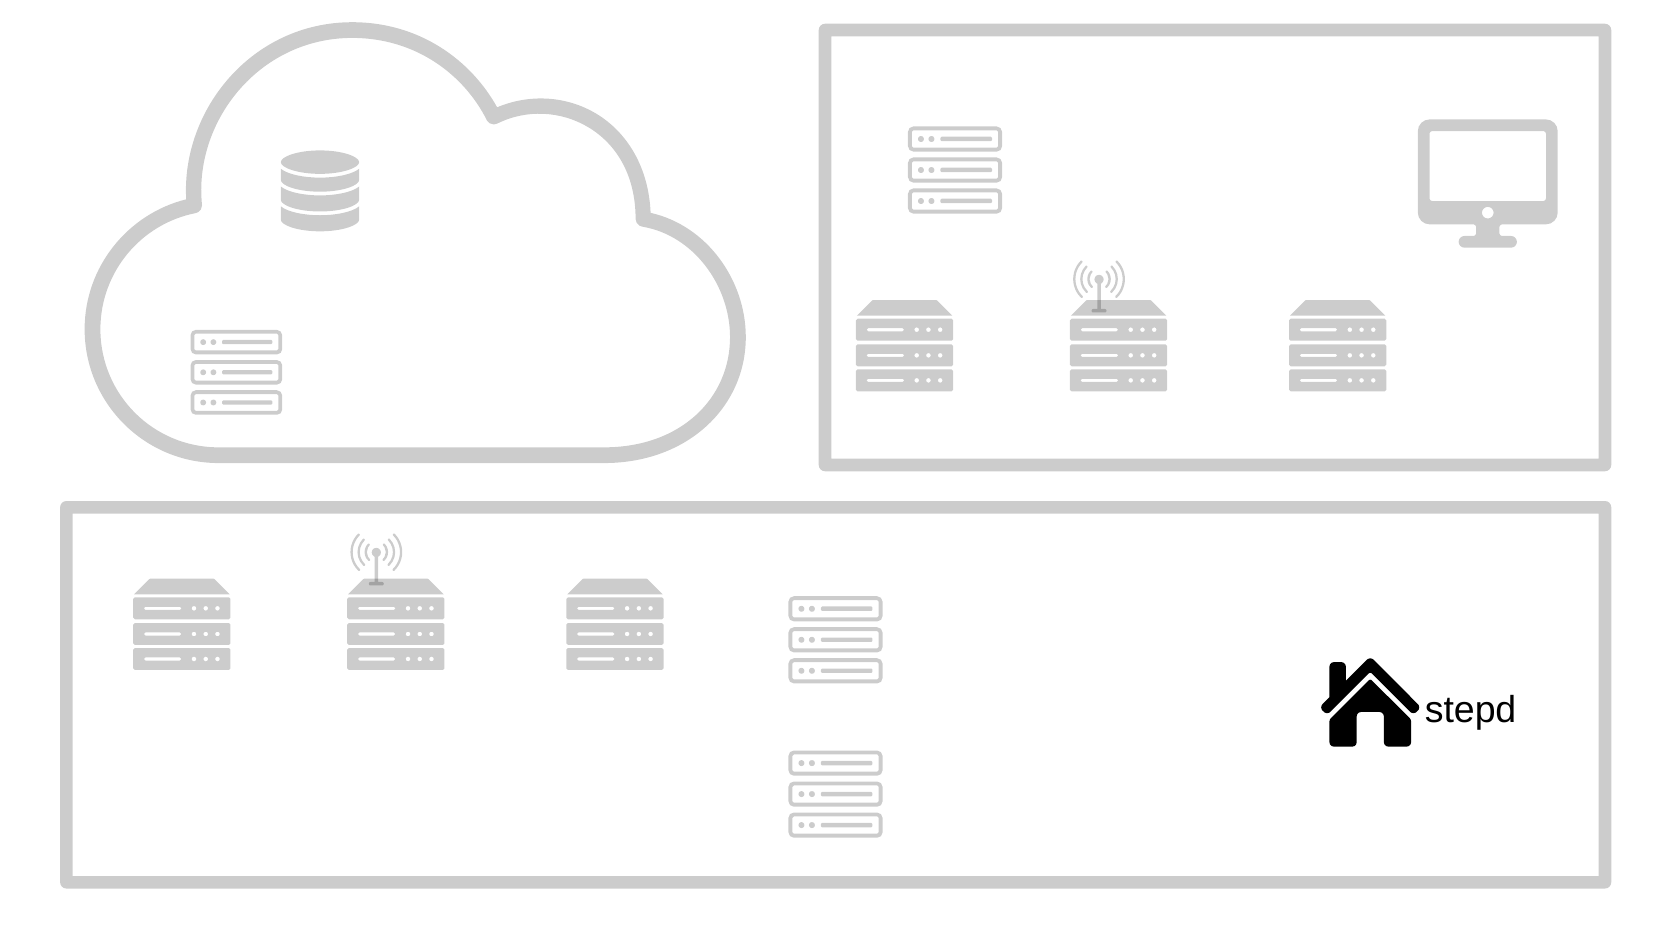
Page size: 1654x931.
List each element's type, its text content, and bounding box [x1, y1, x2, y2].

picture [1289, 300, 1387, 415]
picture [855, 300, 954, 415]
picture [1315, 647, 1426, 785]
picture [1414, 110, 1561, 292]
text_box stepd [1410, 680, 1561, 738]
picture [17, 0, 886, 869]
picture [905, 120, 1006, 245]
picture [1069, 257, 1168, 415]
